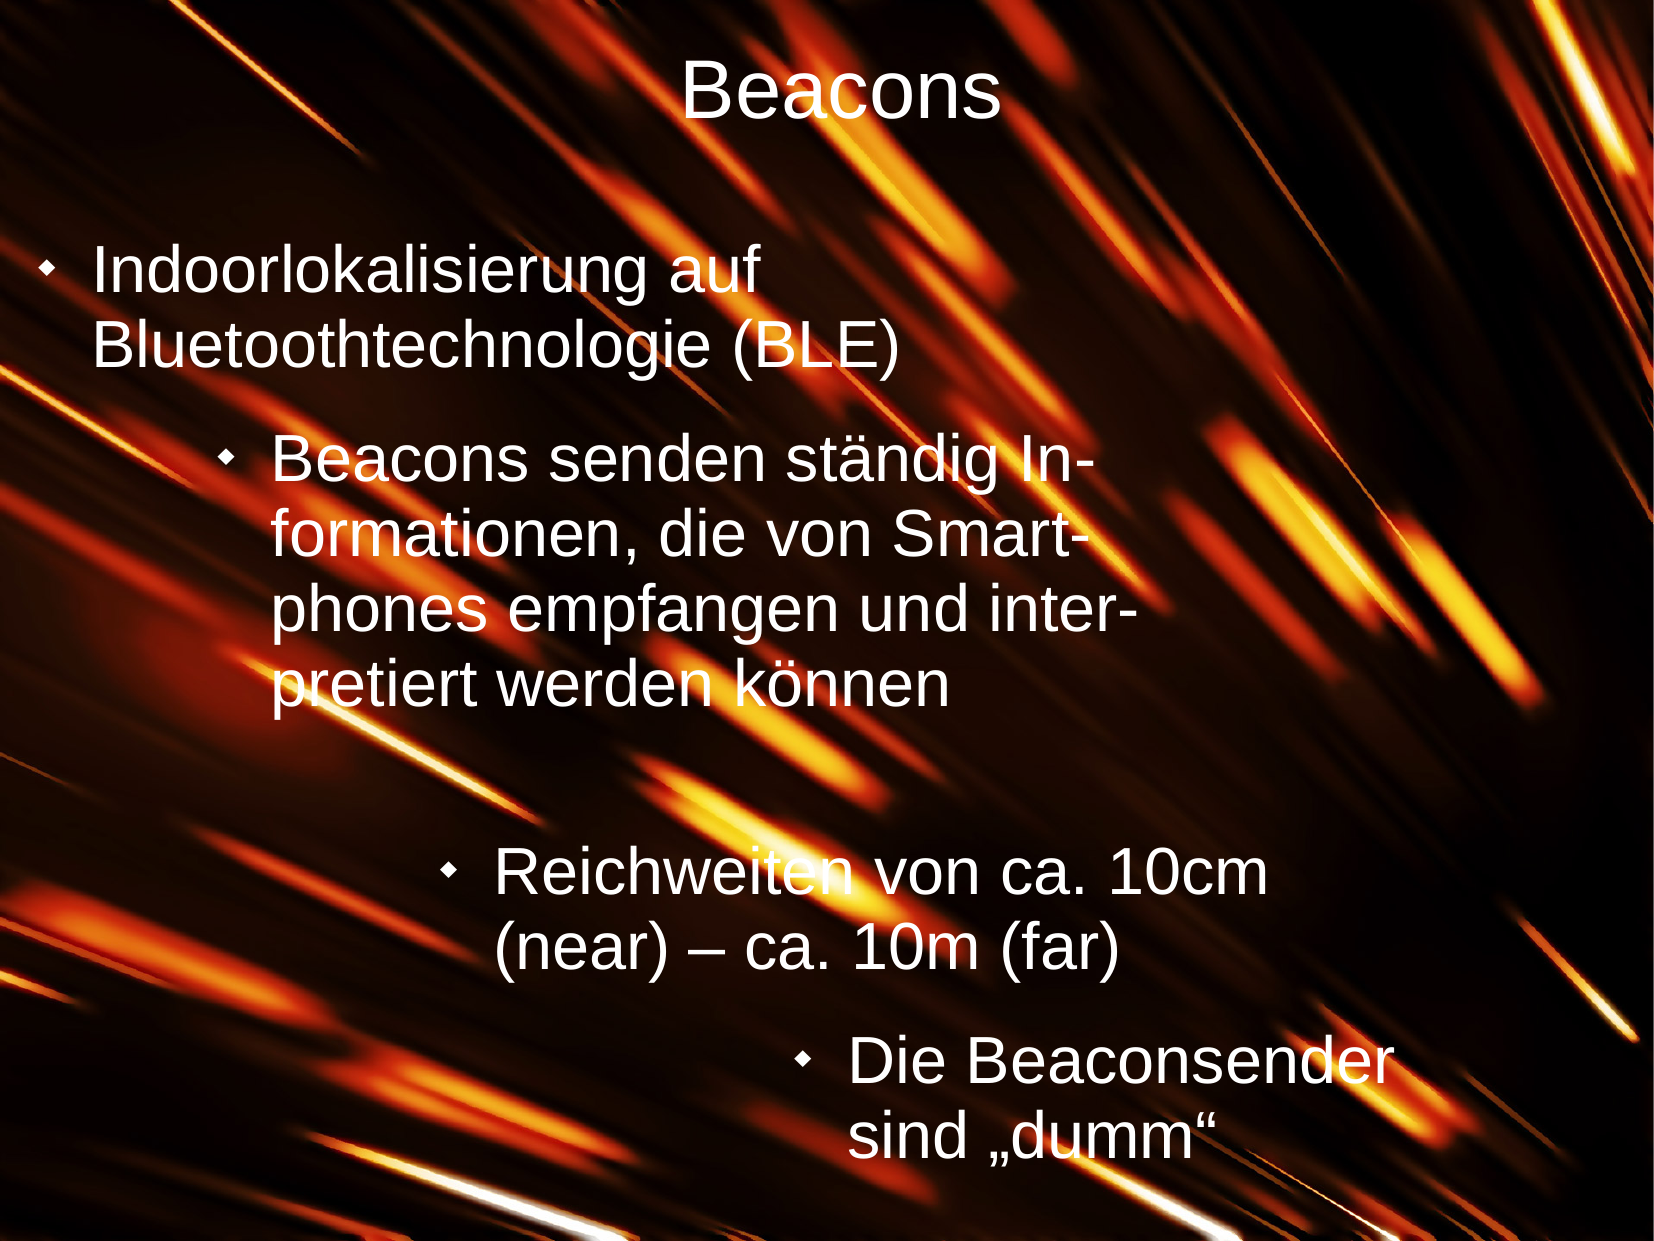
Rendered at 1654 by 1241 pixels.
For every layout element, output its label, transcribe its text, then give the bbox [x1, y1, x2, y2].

text_box Beacons senden ständig In-formationen, die von Smart-phones empfangen und inter-pretiert werden können [202, 413, 1196, 745]
text_box Indoorlokalisierung auf Bluetoothtechnologie (BLE) [23, 224, 945, 402]
picture [0, 0, 1654, 1241]
text_box Die Beaconsender sind „dumm“ [779, 1015, 1548, 1182]
text_box Beacons [649, 35, 1034, 154]
text_box Reichweiten von ca. 10cm (near) – ca. 10m (far) [425, 826, 1335, 1016]
